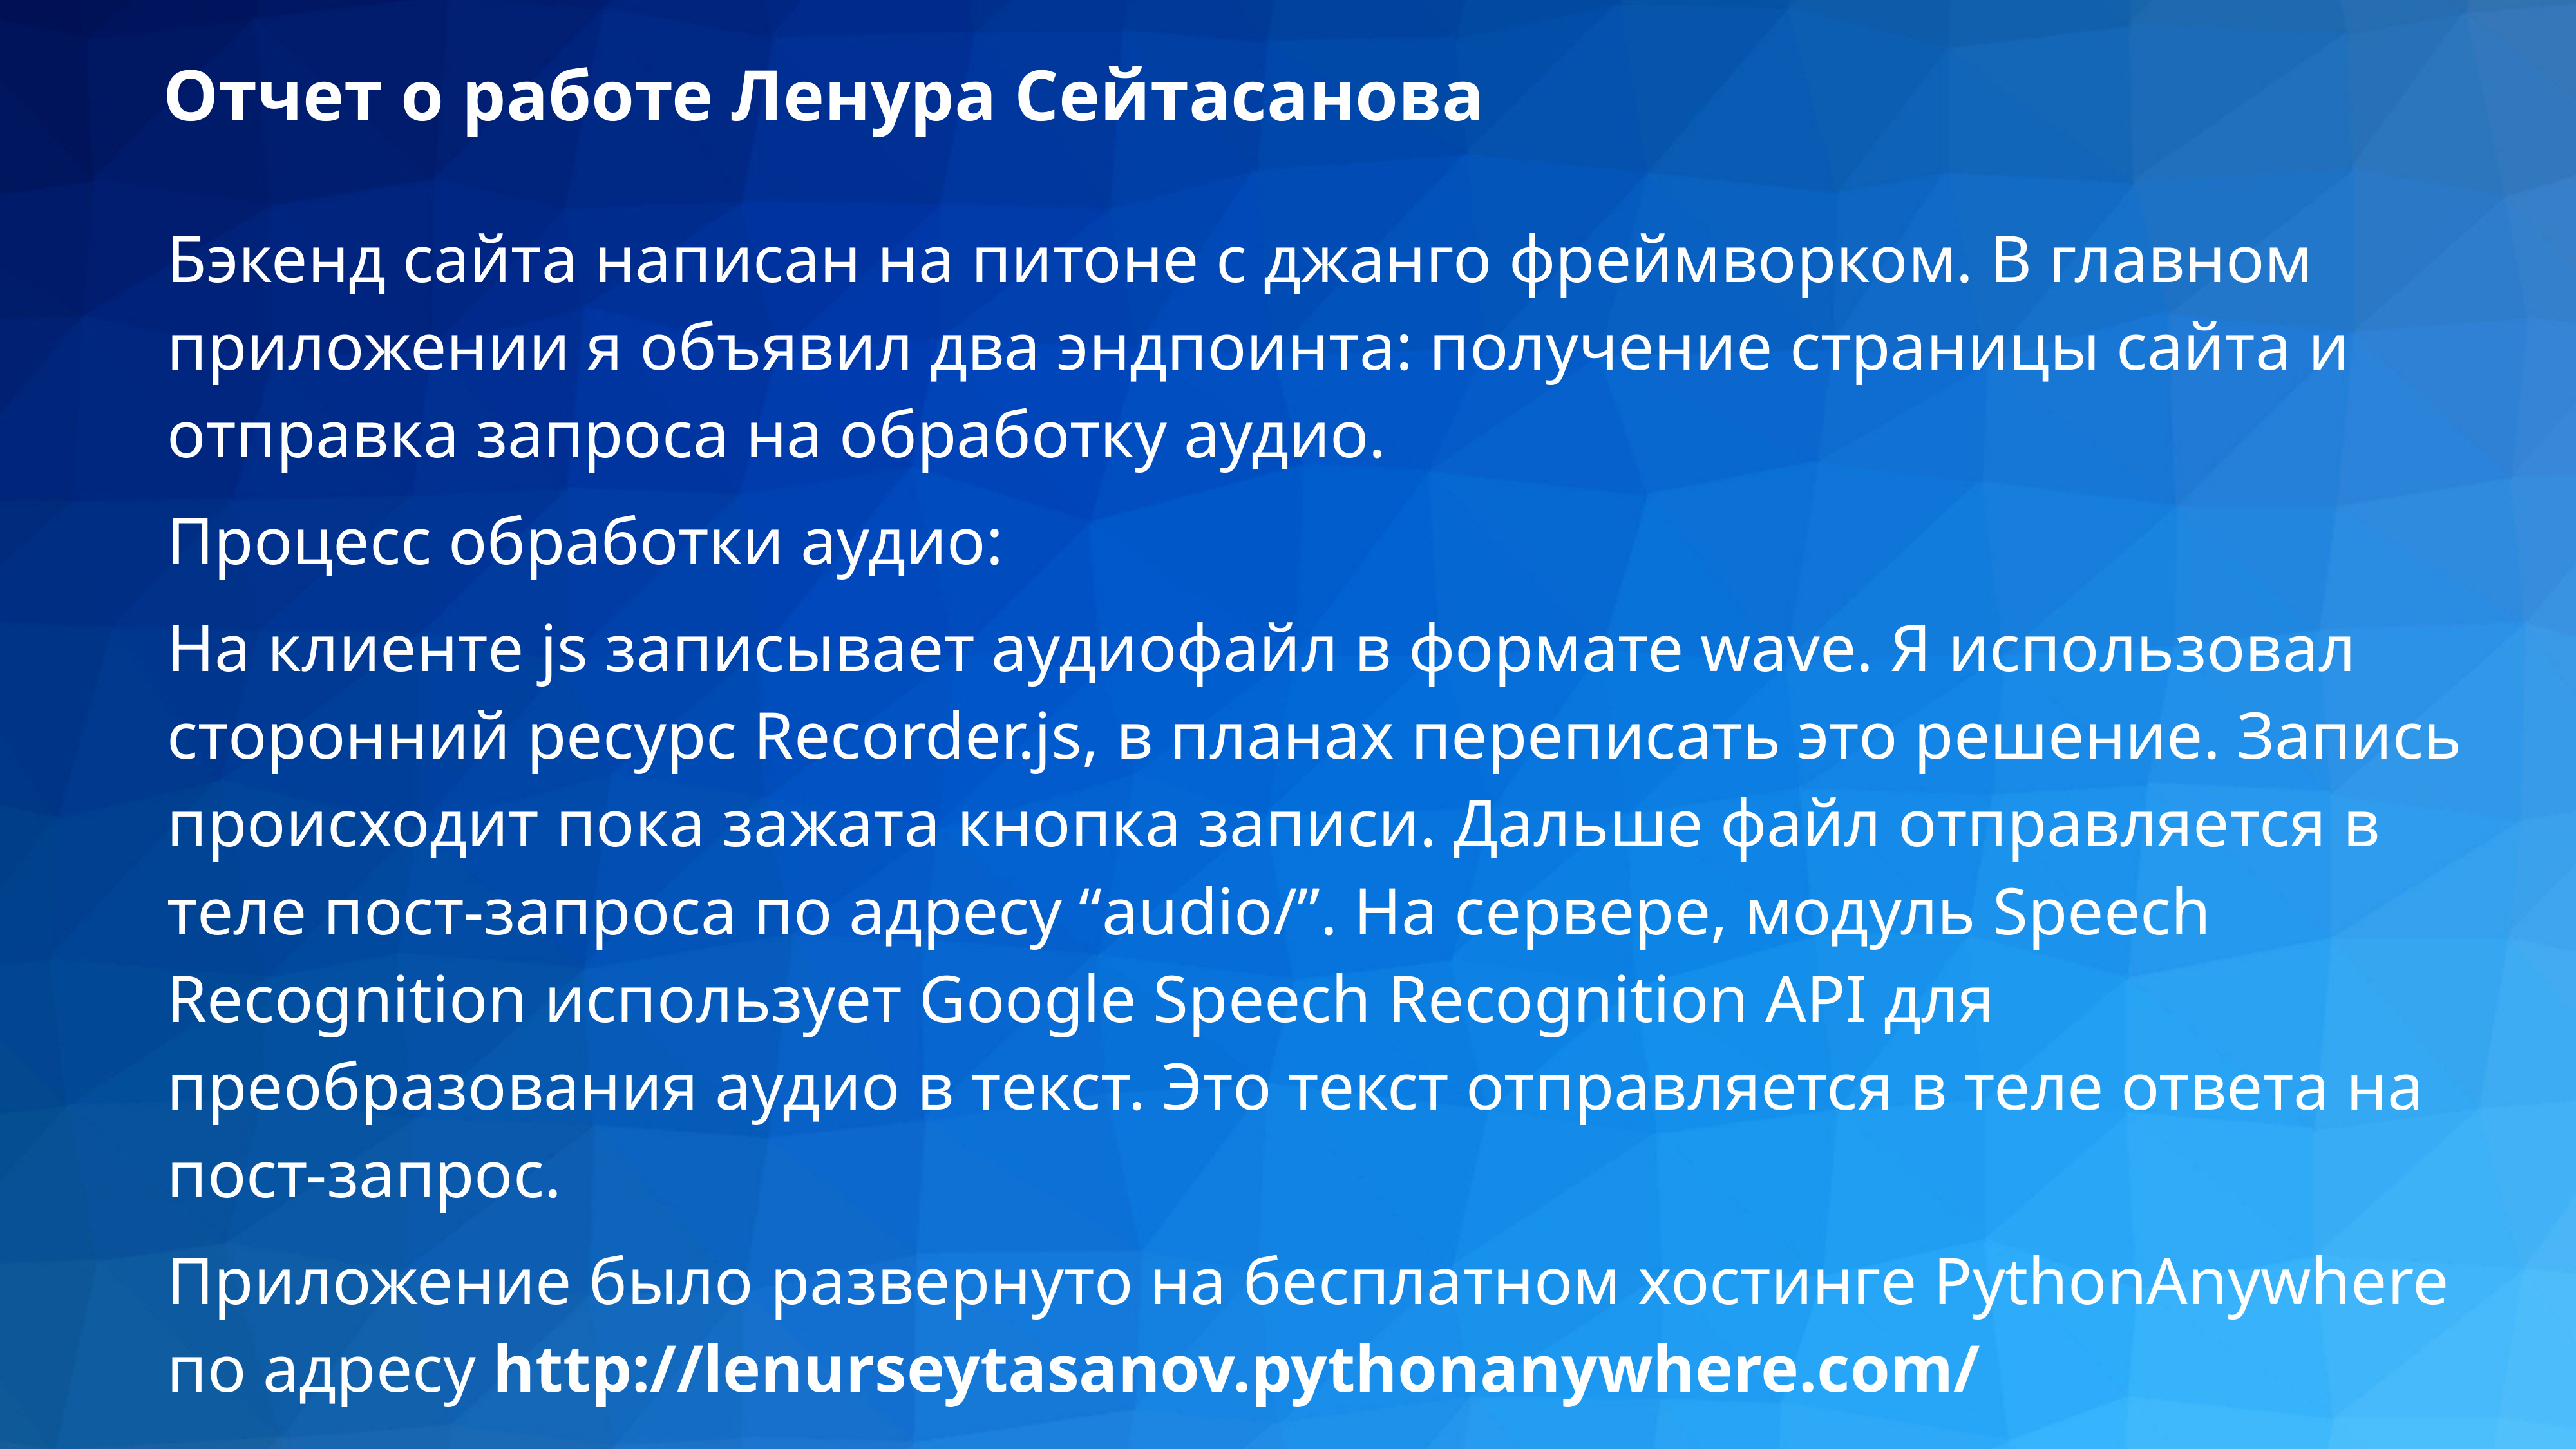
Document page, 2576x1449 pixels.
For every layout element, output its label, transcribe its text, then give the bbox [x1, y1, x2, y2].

list Бэкенд сайта написан на питоне с джанго фреймворком. В главном приложении я объявил два эндпоинта: получение страницы сайта и отправка запроса на обработку аудио. Процесс обработки аудио: На клиенте js записывает аудиофайл в формате wave. Я использовал сторонний ресурс Recorder.js, в планах переписать это решение. Запись происходит пока зажата кнопка записи. Дальше файл отправляется в теле пост-запроса по адресу “audio/”. На сервере, модуль Speech Recognition использует Google Speech Recognition API для преобразования аудио в текст. Это текст отправляется в теле ответа на пост-запрос. Приложение было развернуто на бесплатном хостинге PythonAnywhere по адресу http://lenurseytasanov.pythonanywhere.com/ Также заведена страница команды на гитхабе и репозиторий проекта: https://github.com/Minions-Urfu [121, 213, 2471, 1316]
title Отчет о работе Ленура Сейтасанова [163, 0, 2237, 213]
picture [0, 0, 2576, 1449]
